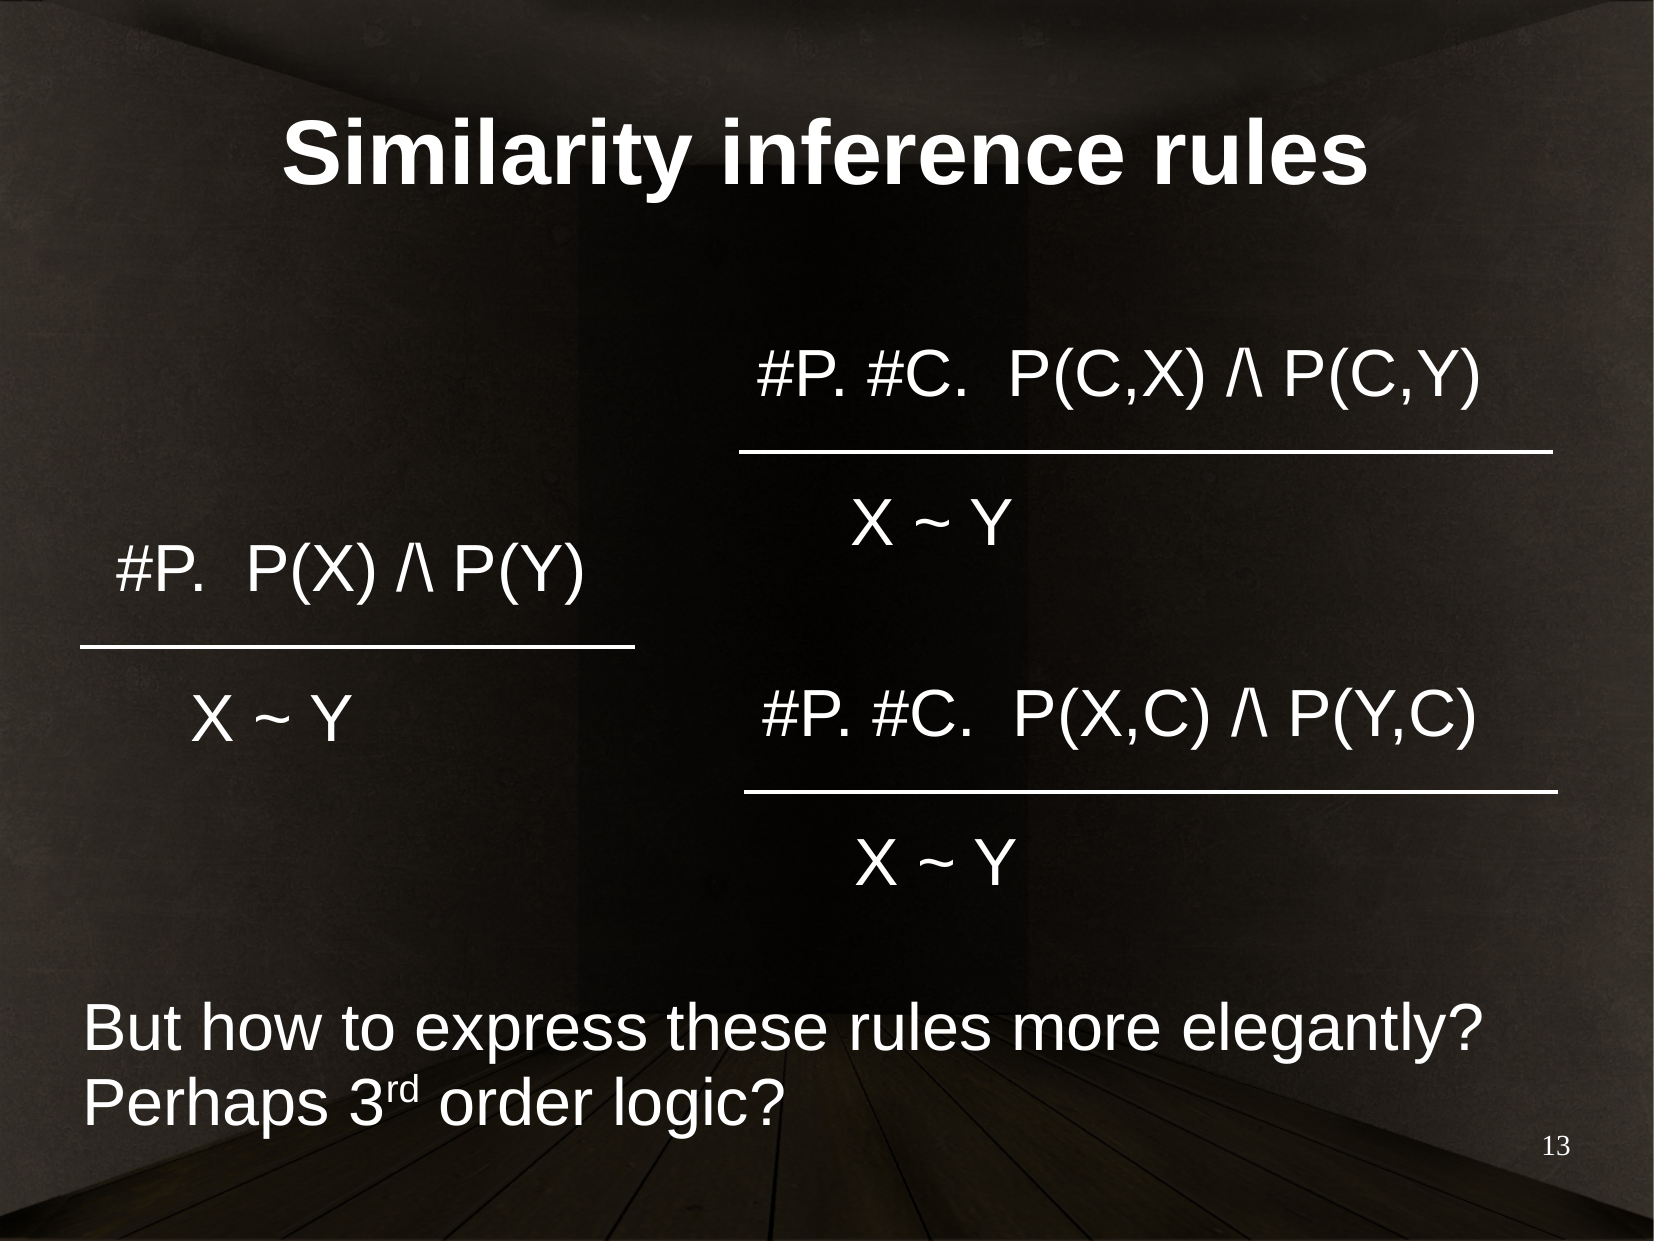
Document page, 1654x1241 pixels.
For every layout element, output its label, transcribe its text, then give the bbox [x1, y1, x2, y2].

text_box #P. #C. P(X,C) /\ P(Y,C) X ~ Y [743, 654, 1593, 922]
text_box #P. P(X) /\ P(Y) X ~ Y [79, 510, 676, 777]
picture [0, 0, 1654, 1241]
text_box But how to express these rules more elegantly? Perhaps 3rd order logic? [82, 948, 1618, 1182]
title Similarity inference rules [82, 49, 1571, 257]
text_box #P. #C. P(C,X) /\ P(C,Y) X ~ Y [739, 314, 1588, 582]
